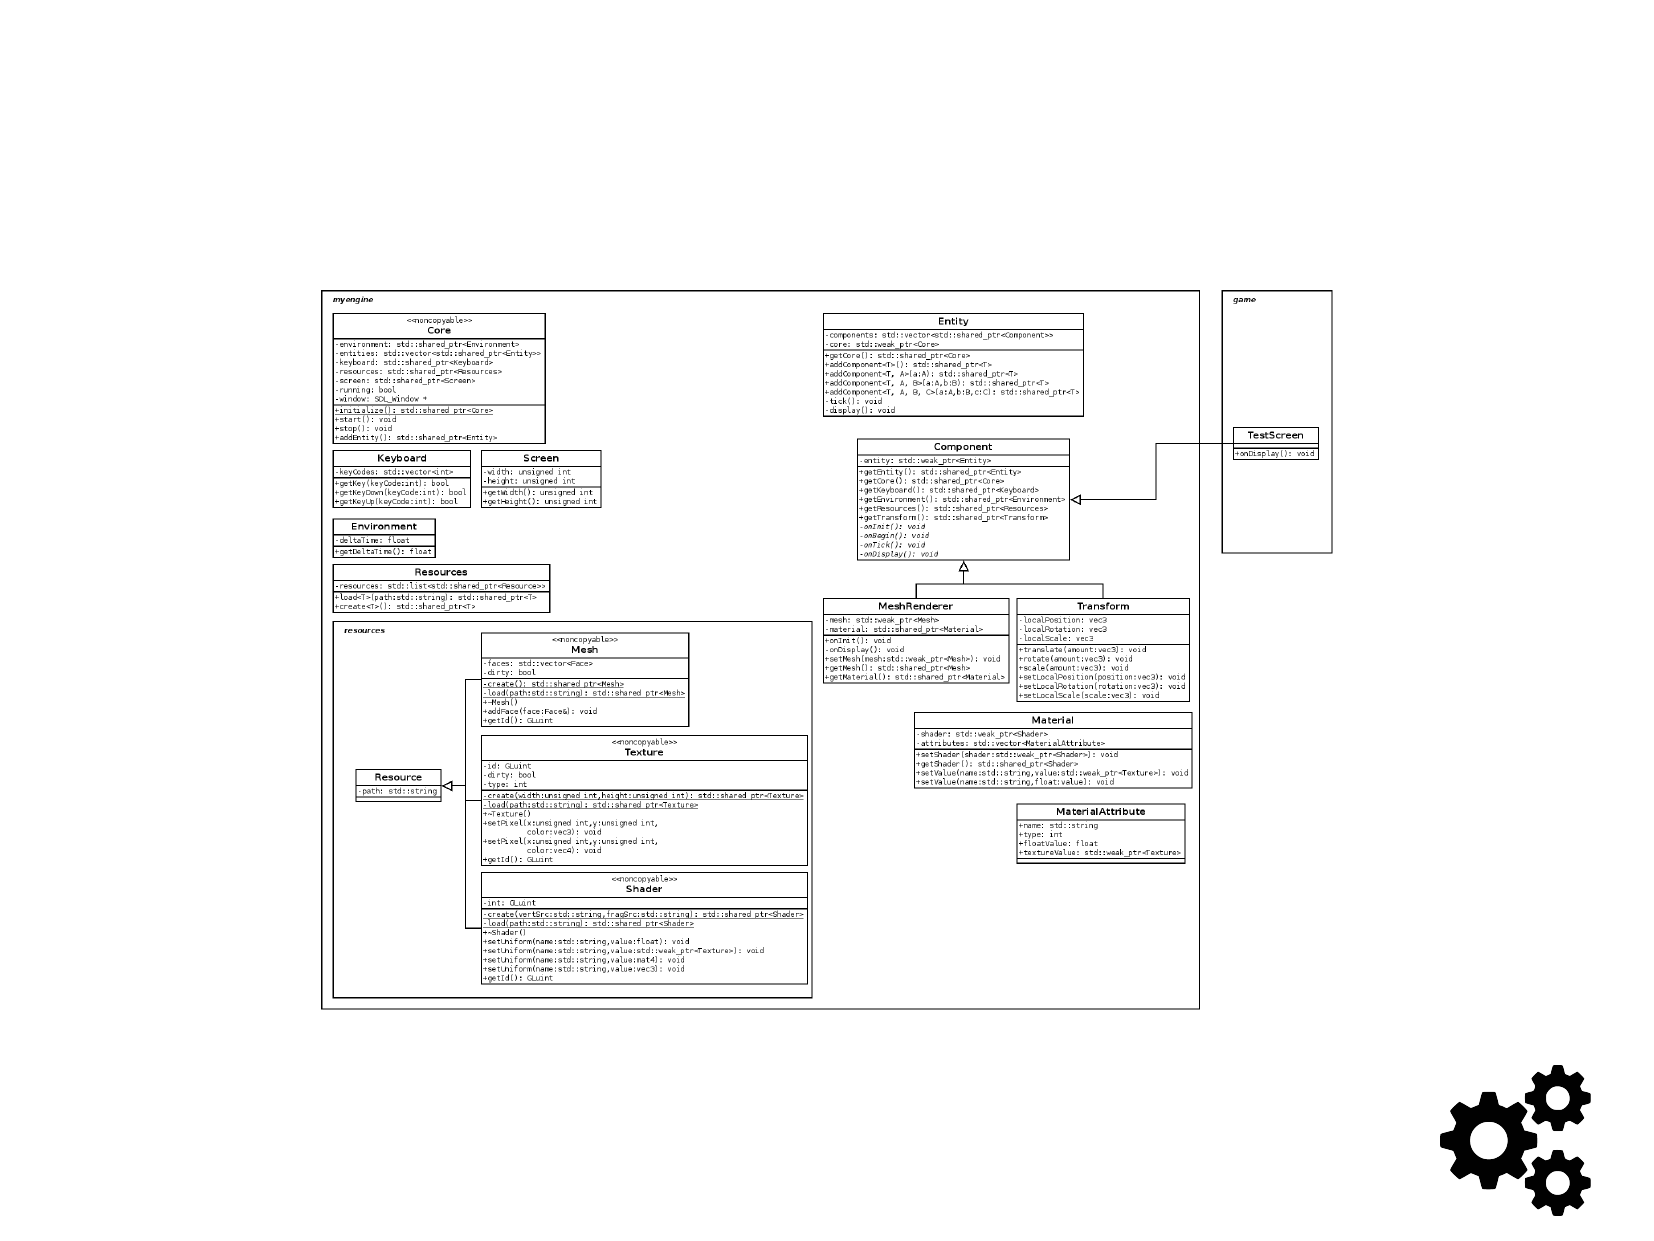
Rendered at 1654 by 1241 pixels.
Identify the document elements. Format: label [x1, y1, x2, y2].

picture [1440, 1065, 1591, 1216]
picture [321, 290, 1333, 1010]
